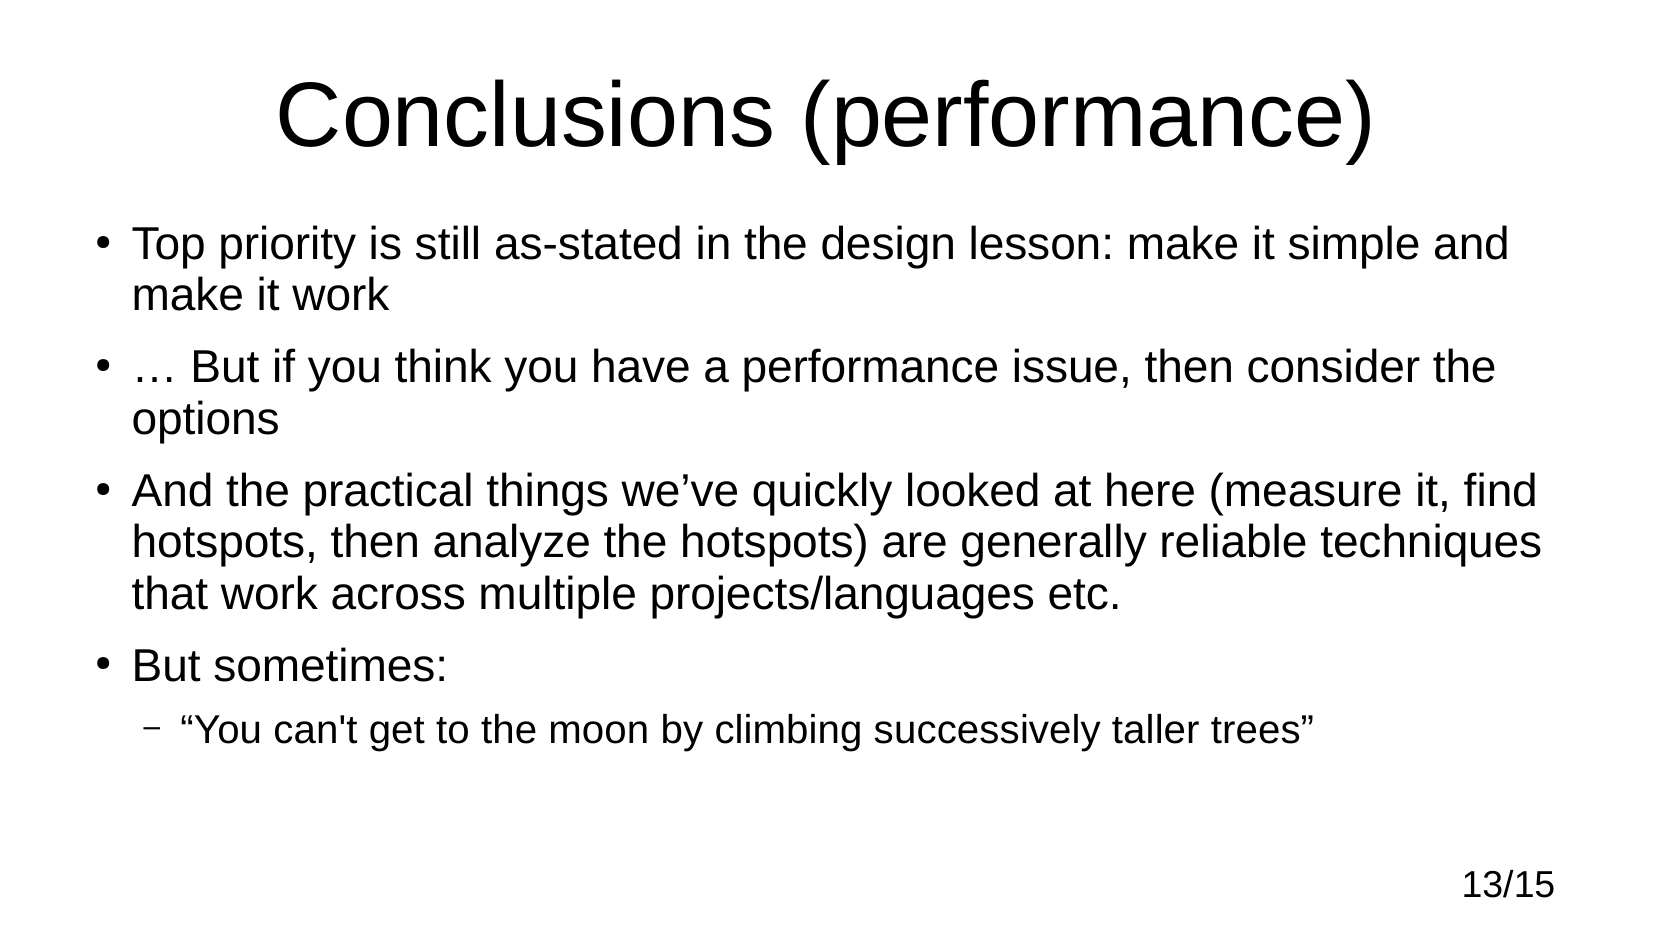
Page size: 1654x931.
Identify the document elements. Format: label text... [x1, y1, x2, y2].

title Conclusions (performance) [82, 37, 1571, 193]
text_box <number>/15 [1446, 856, 1625, 931]
list Top priority is still as-stated in the design lesson: make it simple and make it work … But if you think you have a performance issue, then consider the options And the practical things we’ve quickly looked at here (measure it, find hotspots, then analyze the hotspots) are generally reliable techniques that work across multiple projects/languages etc. But sometimes: “You can't get to the moon by climbing successively taller trees” [82, 217, 1571, 758]
